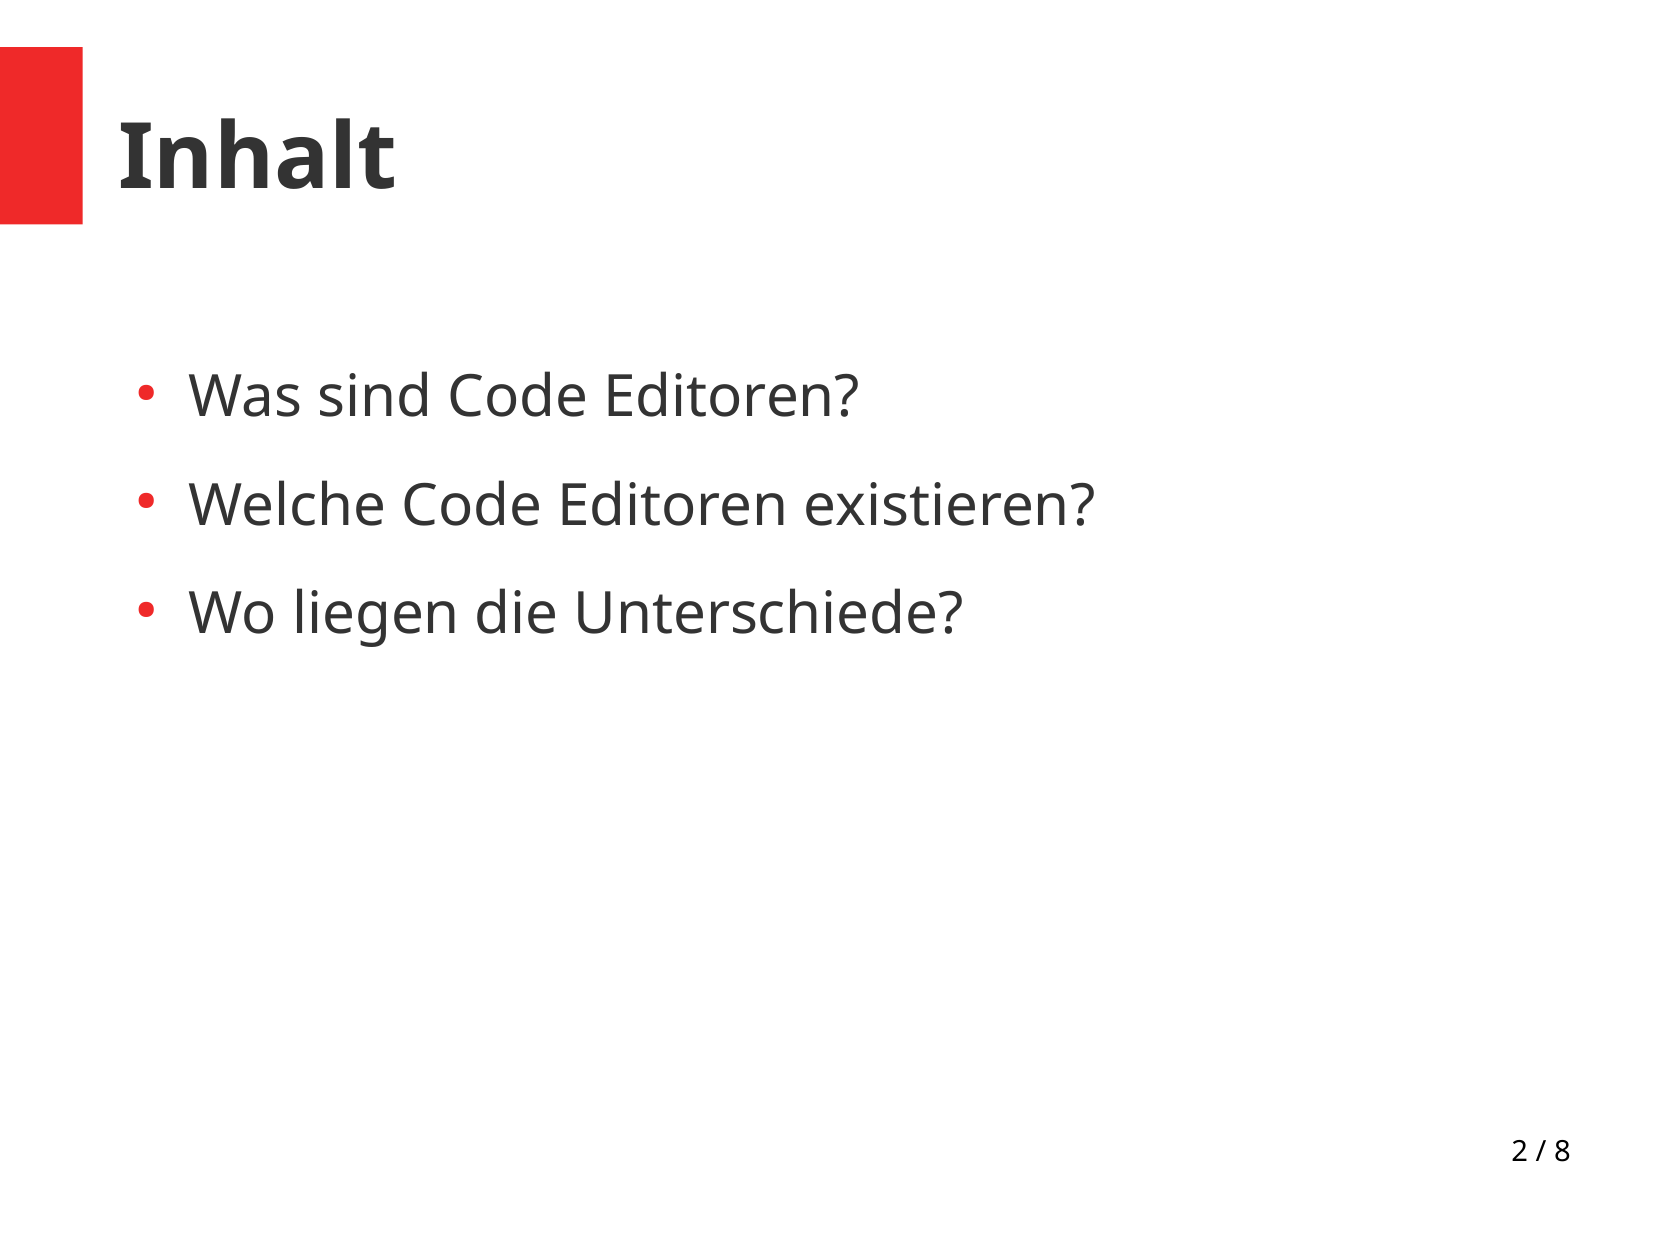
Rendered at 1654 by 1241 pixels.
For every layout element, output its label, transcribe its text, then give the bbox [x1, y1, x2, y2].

list Was sind Code Editoren? Welche Code Editoren existieren? Wo liegen die Unterschiede? [118, 354, 1536, 1074]
title Inhalt [118, 49, 1571, 257]
